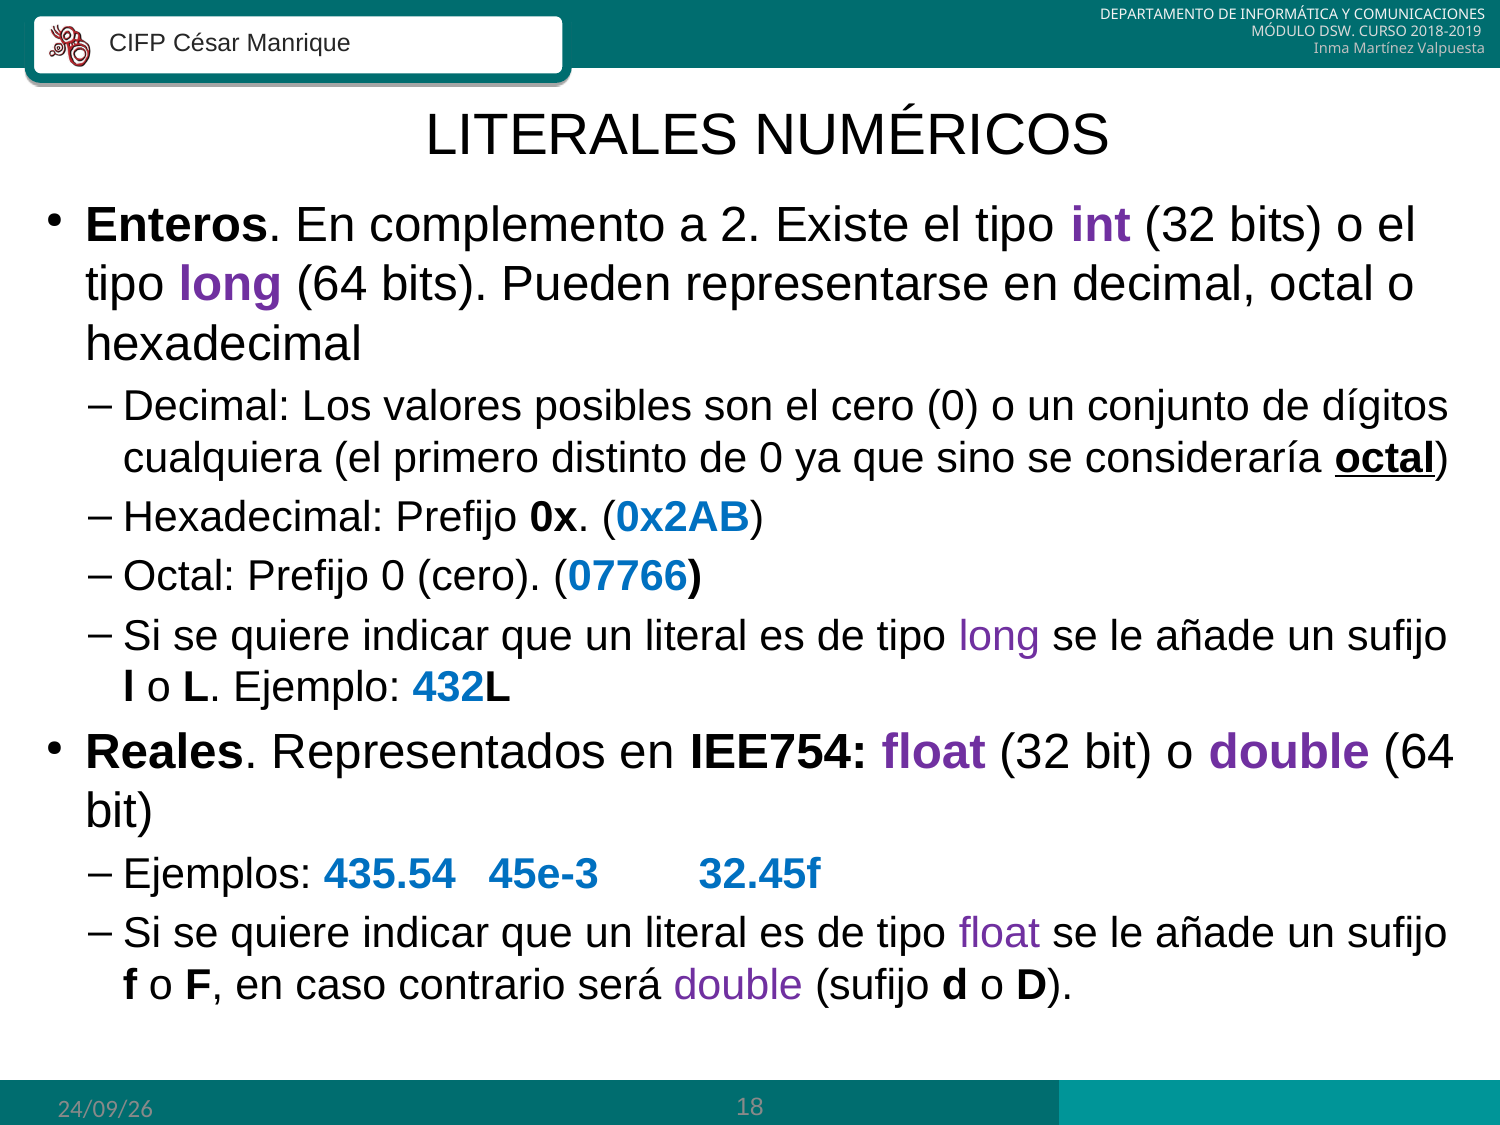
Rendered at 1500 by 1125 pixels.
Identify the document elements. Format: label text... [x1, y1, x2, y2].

text_box 18/09/18 [42, 1085, 344, 1125]
title LITERALES NUMÉRICOS [17, 90, 1483, 173]
list Enteros. En complemento a 2. Existe el tipo int (32 bits) o el tipo long (64 bits). Pueden representarse en decimal, octal o hexadecimal Decimal: Los valores posibles son el cero (0) o un conjunto de dígitos cualquiera (el primero distinto de 0 ya que sino se consideraría octal) Hexadecimal: Prefijo 0x. (0x2AB) Octal: Prefijo 0 (cero). (07766) Si se quiere indicar que un literal es de tipo long se le añade un sufijo l o L. Ejemplo: 432L Reales. Representados en IEE754: float (32 bit) o double (64 bit) Ejemplos: 435.54 45e-3 32.45f Si se quiere indicar que un literal es de tipo float se le añade un sufijo f o F, en caso contrario será double (sufijo d o D). [17, 184, 1483, 1059]
text_box <número> [512, 1082, 988, 1125]
picture [47, 23, 93, 67]
